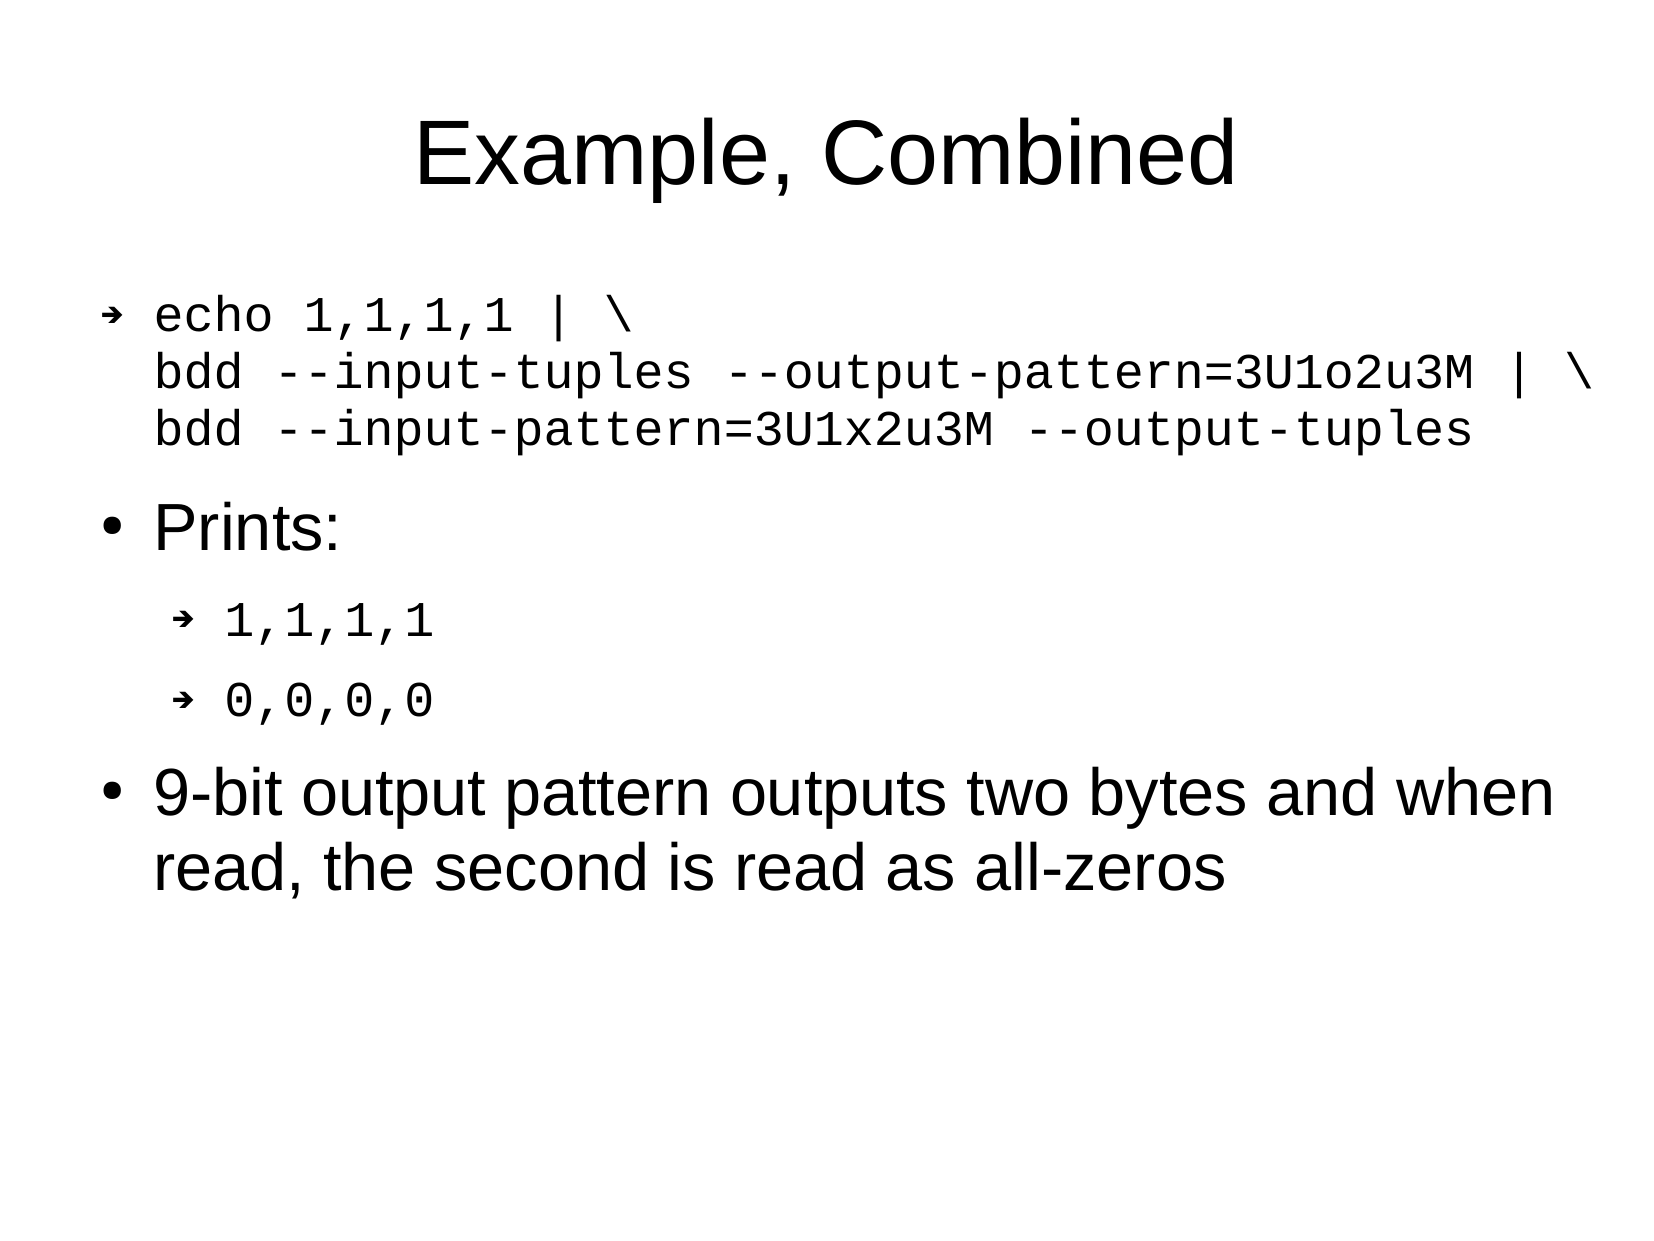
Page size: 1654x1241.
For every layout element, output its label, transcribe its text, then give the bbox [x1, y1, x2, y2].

title Example, Combined [82, 56, 1571, 250]
list echo 1,1,1,1 | \ bdd --input-tuples --output-pattern=3U1o2u3M | \ bdd --input-pattern=3U1x2u3M --output-tuples Prints: 1,1,1,1 0,0,0,0 9-bit output pattern outputs two bytes and when read, the second is read as all-zeros [82, 290, 1609, 1109]
